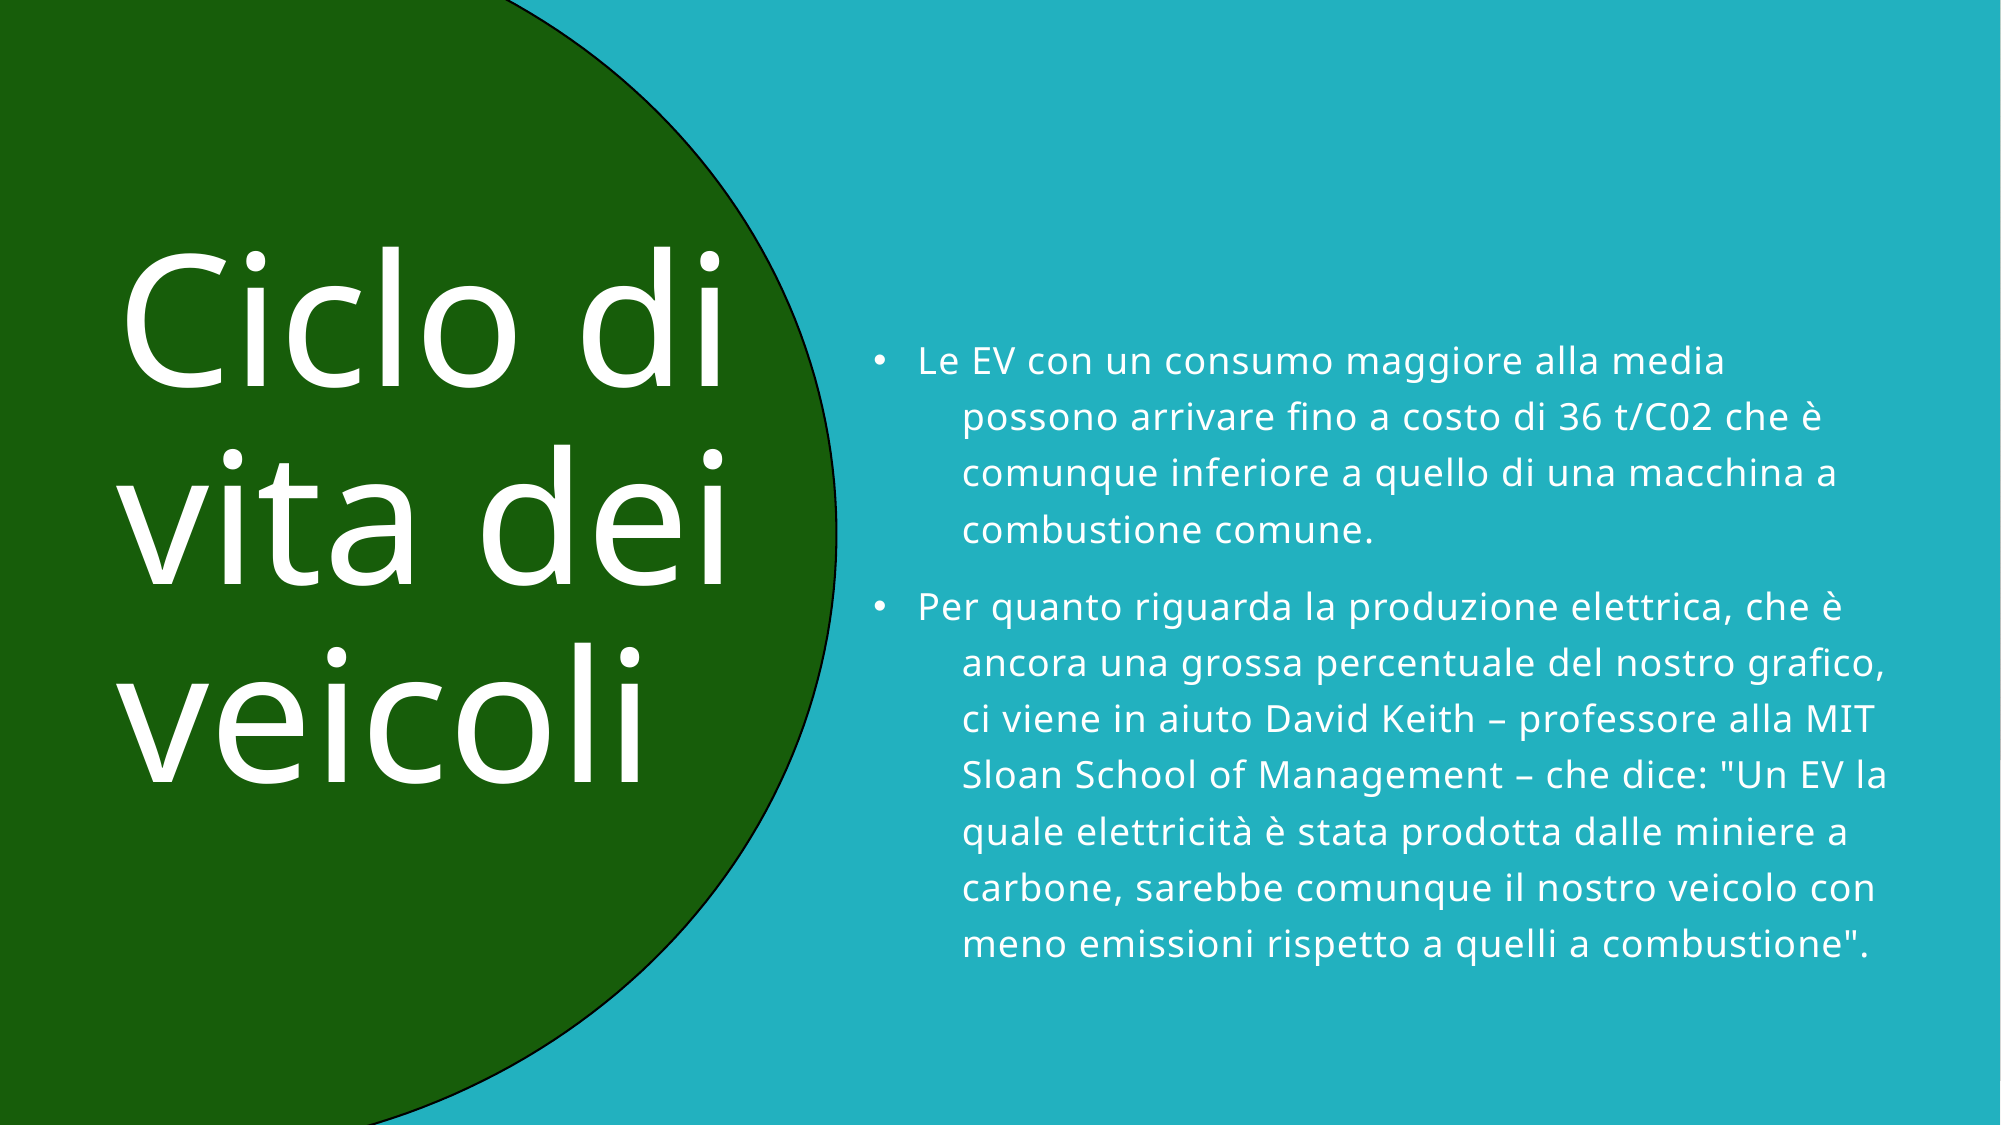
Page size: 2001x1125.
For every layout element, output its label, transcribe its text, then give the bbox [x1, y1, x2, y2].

text_box [0, 0, 2000, 1125]
title Ciclo di vita dei veicoli [101, 198, 804, 830]
list Le EV con un consumo maggiore alla media possono arrivare fino a costo di 36 t/C02 che è comunque inferiore a quello di una macchina a combustione comune. Per quanto riguarda la produzione elettrica, che è ancora una grossa percentuale del nostro grafico, ci viene in aiuto David Keith – professore alla MIT Sloan School of Management – che dice: "Un EV la quale elettricità è stata prodotta dalle miniere a carbone, sarebbe comunque il nostro veicolo con meno emissioni rispetto a quelli a combustione". [858, 187, 1910, 973]
